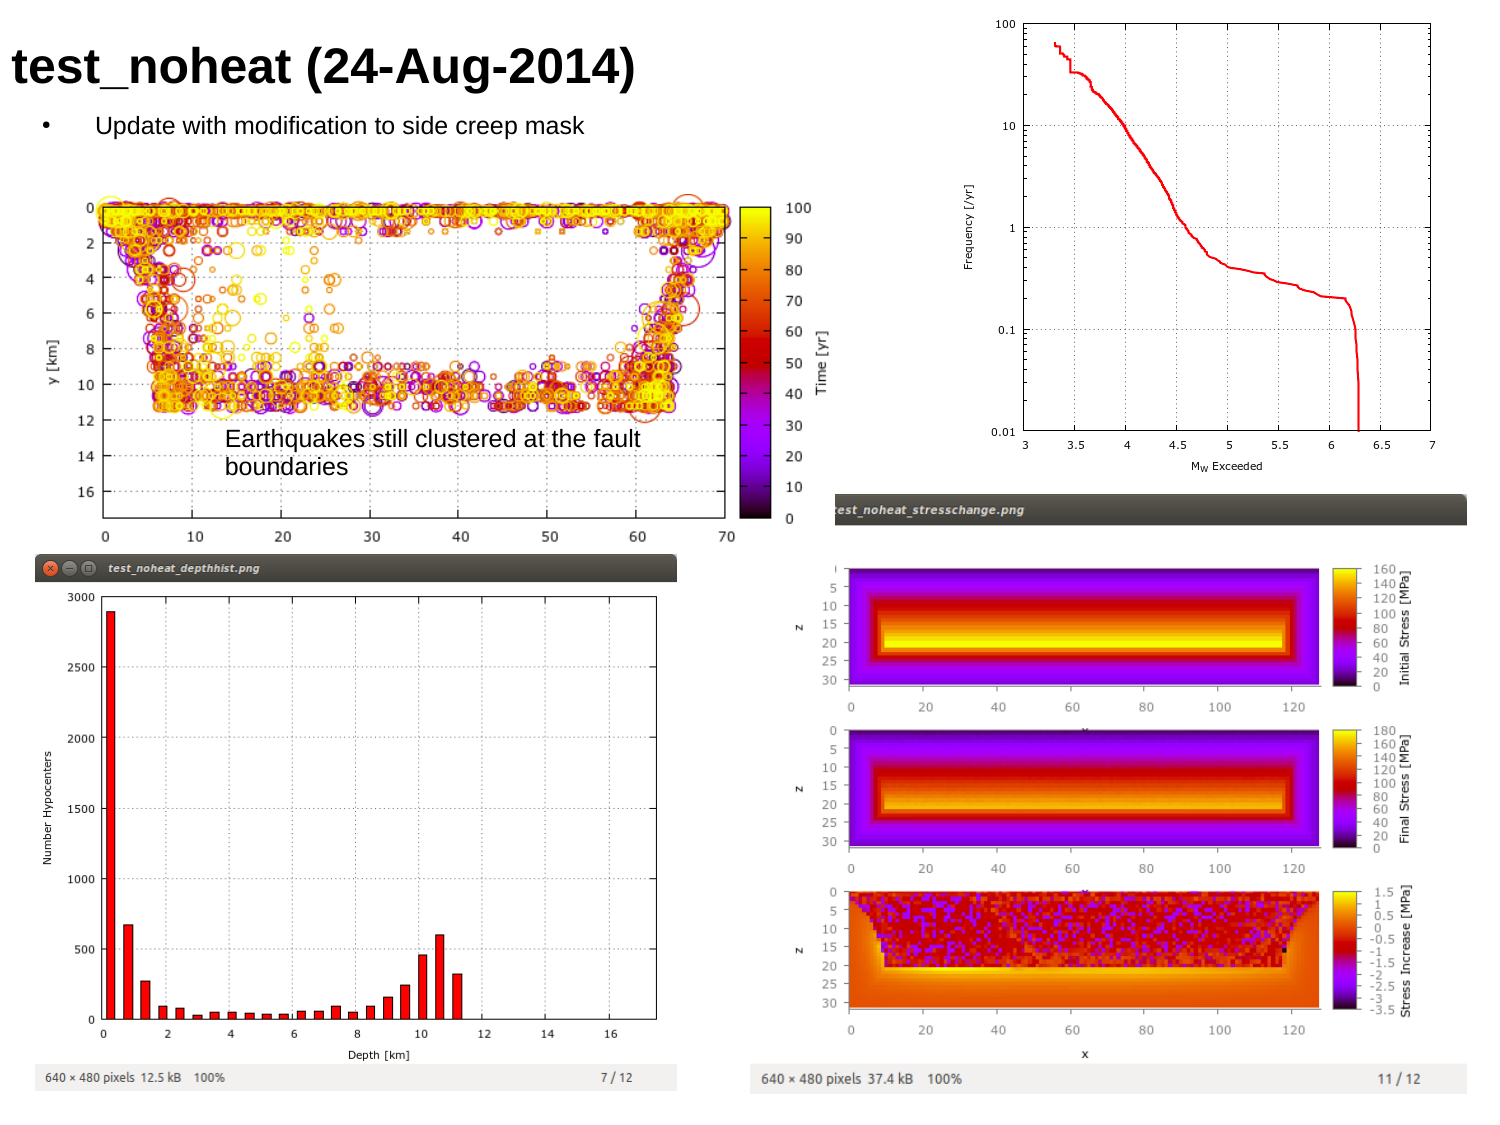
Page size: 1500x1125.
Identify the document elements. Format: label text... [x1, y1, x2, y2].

picture [945, 19, 1461, 485]
title test_noheat (24-Aug-2014) [11, 19, 945, 112]
picture [750, 494, 1467, 1094]
list Update with modification to side creep mask [24, 111, 1425, 1078]
text_box Earthquakes still clustered at the fault boundaries [210, 417, 721, 496]
picture [35, 194, 835, 1091]
